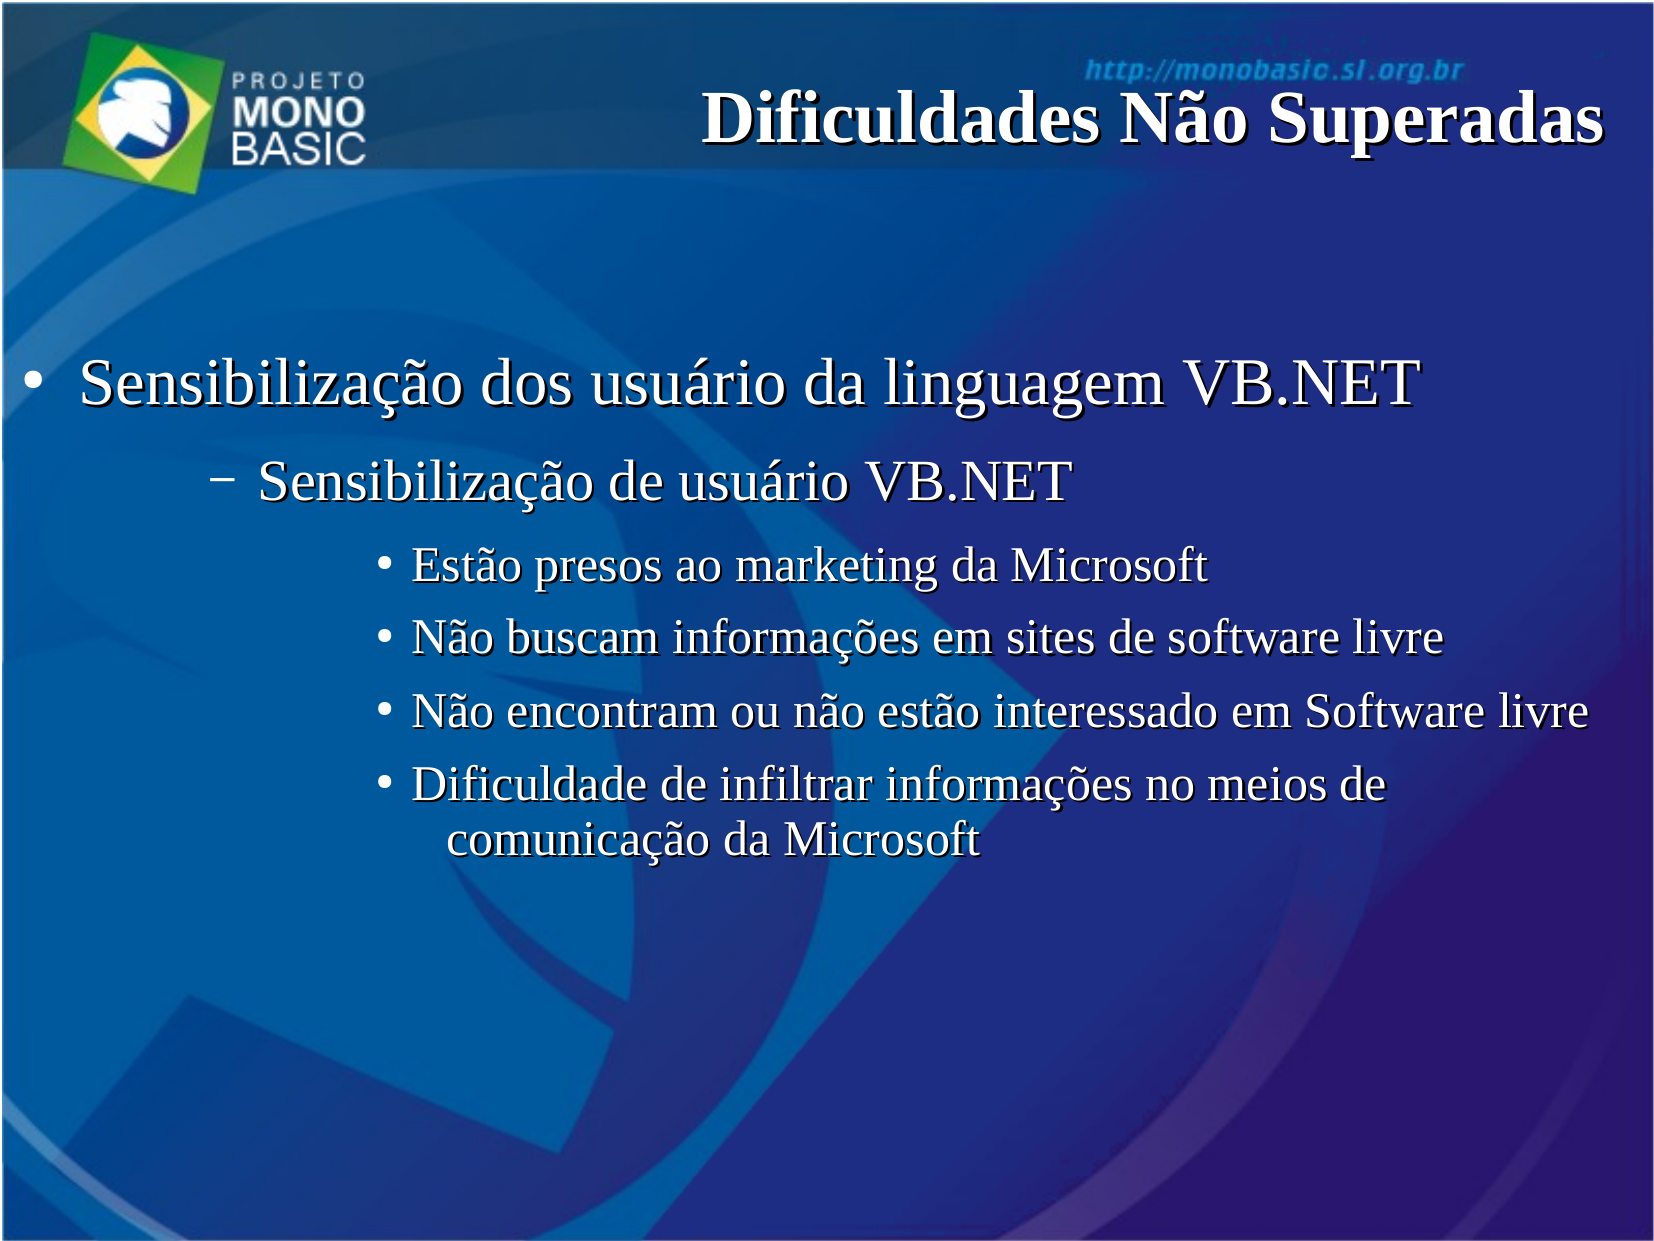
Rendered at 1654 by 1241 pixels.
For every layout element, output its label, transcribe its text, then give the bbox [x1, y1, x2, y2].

list Sensibilização dos usuário da linguagem VB.NET Sensibilização de usuário VB.NET Estão presos ao marketing da Microsoft Não buscam informações em sites de software livre Não encontram ou não estão interessado em Software livre Dificuldade de infiltrar informações no meios de comunicação da Microsoft [21, 344, 1624, 1127]
picture [2, 2, 1654, 1241]
title Dificuldades Não Superadas [222, 43, 1606, 191]
